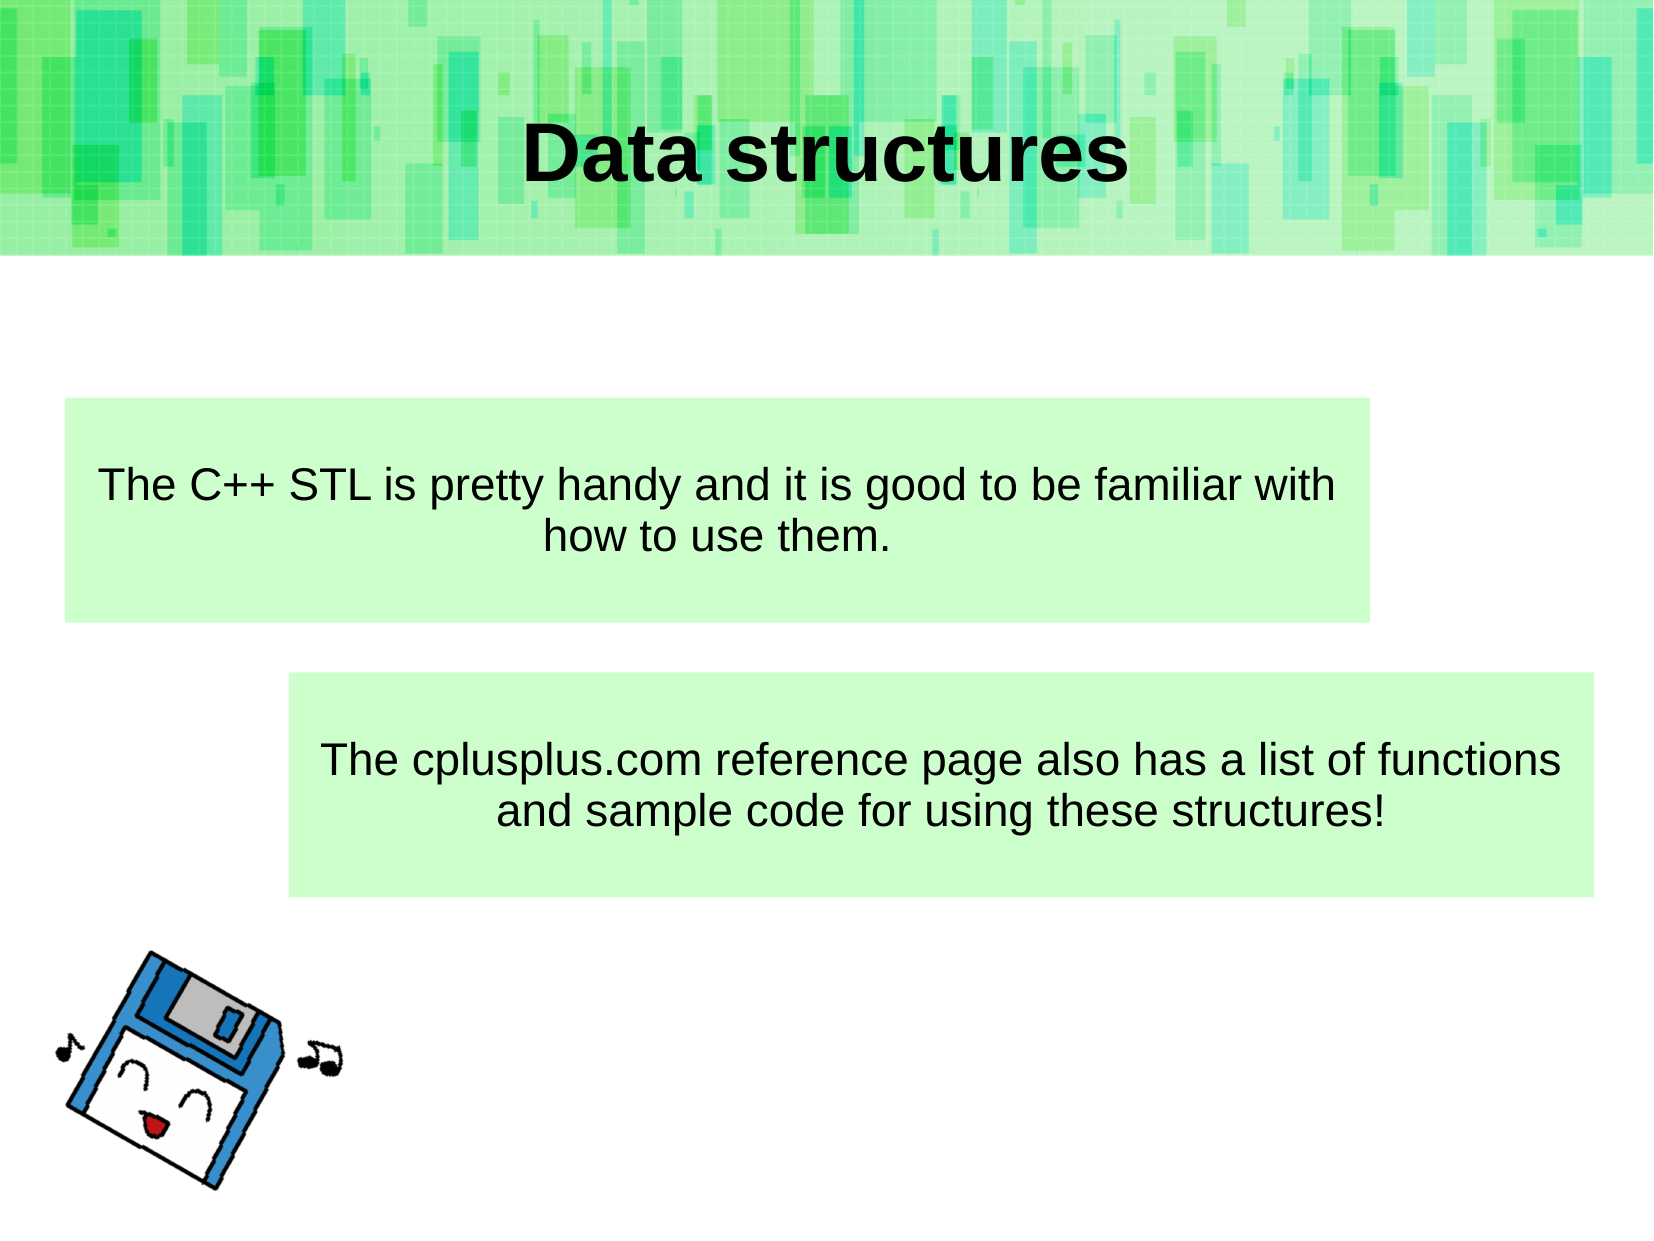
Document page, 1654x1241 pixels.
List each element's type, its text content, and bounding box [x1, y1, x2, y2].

text_box The C++ STL is pretty handy and it is good to be familiar with how to use them. [64, 397, 1370, 623]
picture [0, 0, 1654, 1241]
text_box The cplusplus.com reference page also has a list of functions and sample code for using these structures! [288, 672, 1594, 898]
title Data structures [82, 49, 1571, 257]
